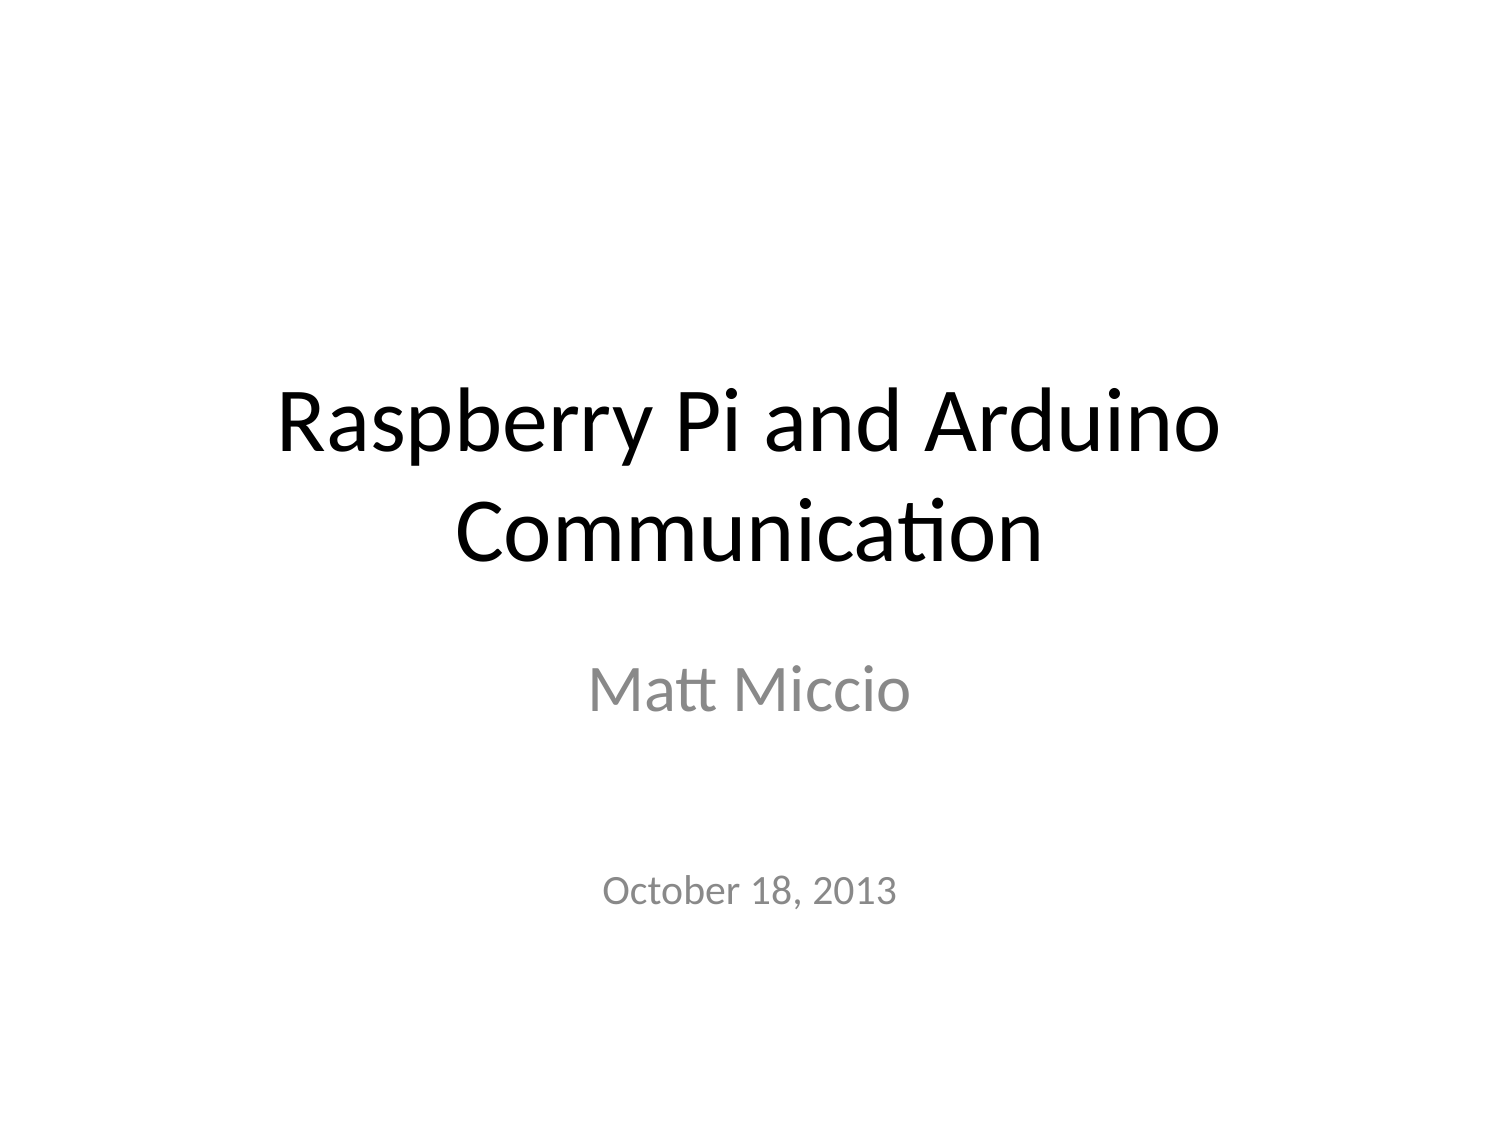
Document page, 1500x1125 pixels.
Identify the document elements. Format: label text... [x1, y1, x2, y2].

subtitle Matt Miccio October 18, 2013 [225, 637, 1276, 925]
title Raspberry Pi and Arduino Communication [112, 349, 1388, 591]
